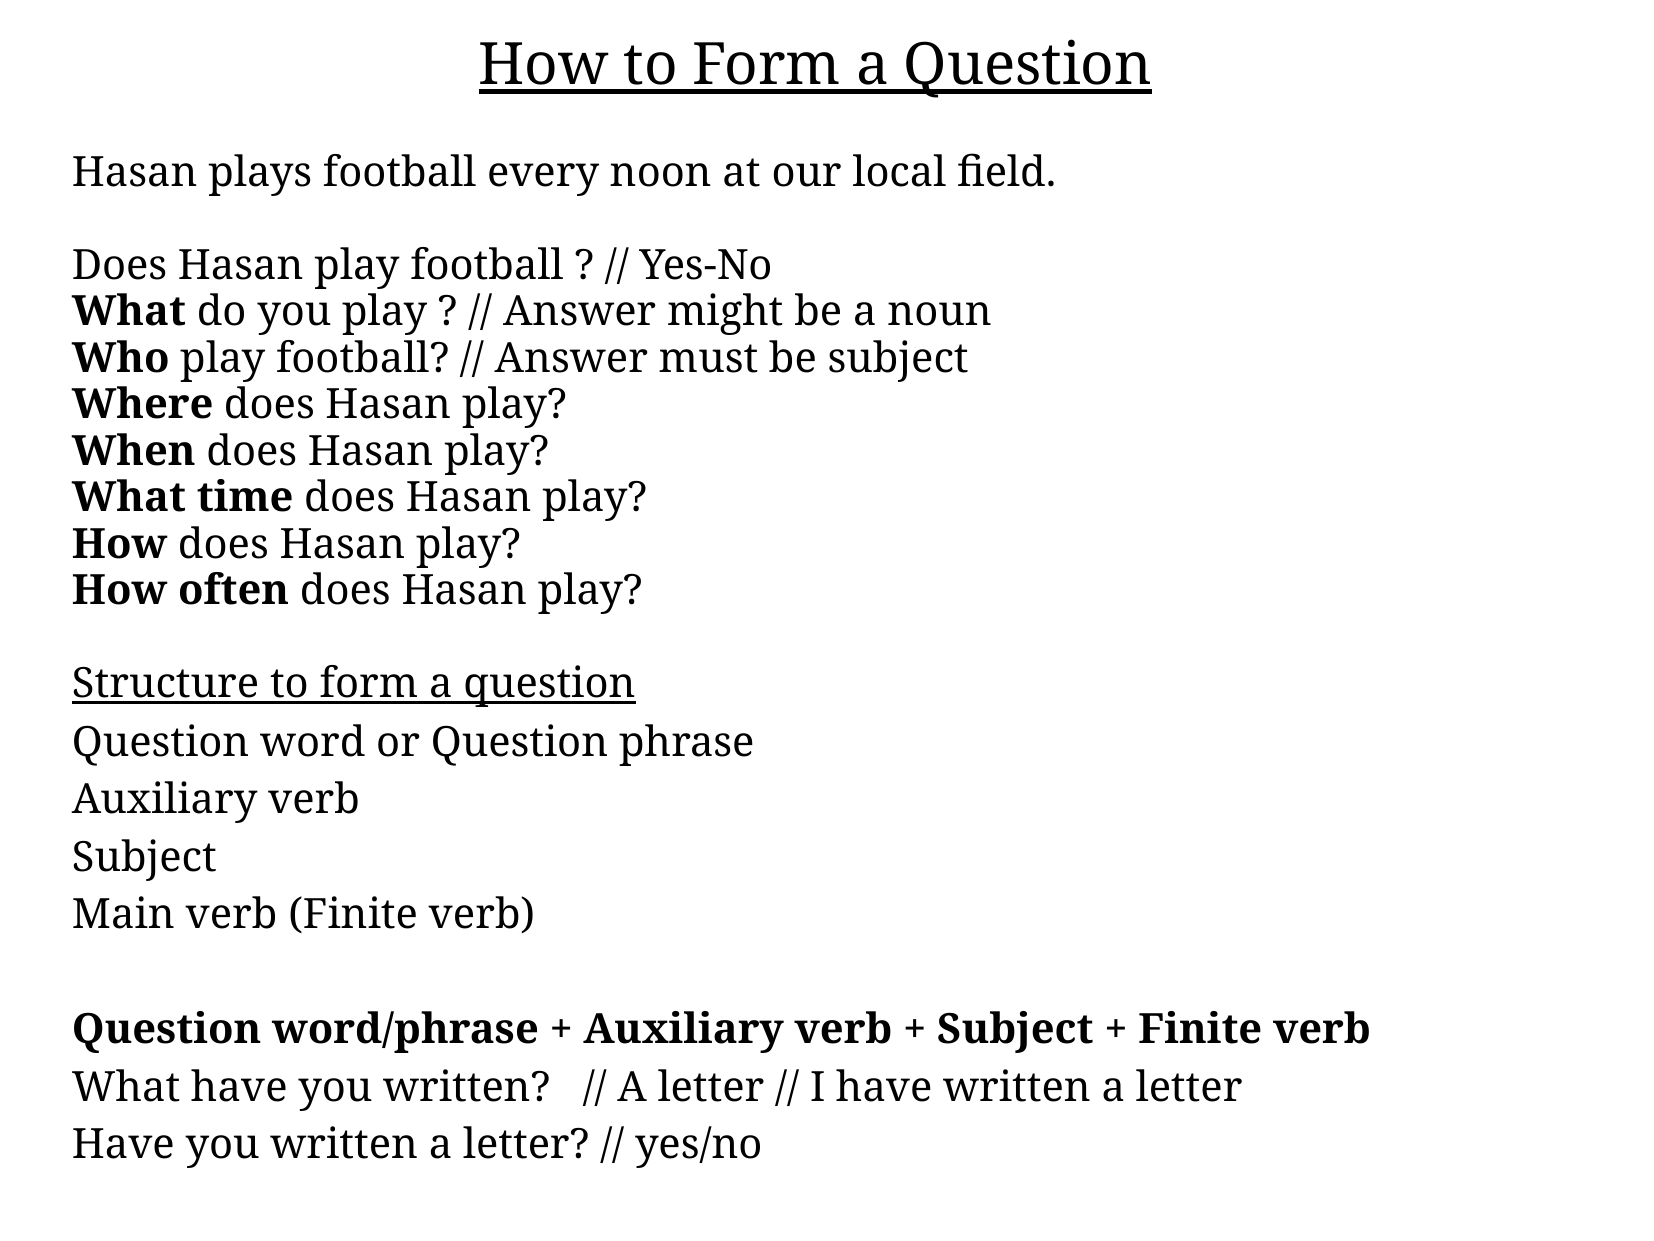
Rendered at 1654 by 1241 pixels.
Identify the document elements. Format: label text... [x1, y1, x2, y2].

text_box How to Form a Question Hasan plays football every noon at our local field. Does Hasan play football ? // Yes-No What do you play ? // Answer might be a noun Who play football? // Answer must be subject Where does Hasan play? When does Hasan play? What time does Hasan play? How does Hasan play? How often does Hasan play? Structure to form a question Question word or Question phrase Auxiliary verb Subject Main verb (Finite verb) Question word/phrase + Auxiliary verb + Subject + Finite verb What have you written? // A letter // I have written a letter Have you written a letter? // yes/no [71, 31, 1560, 1140]
